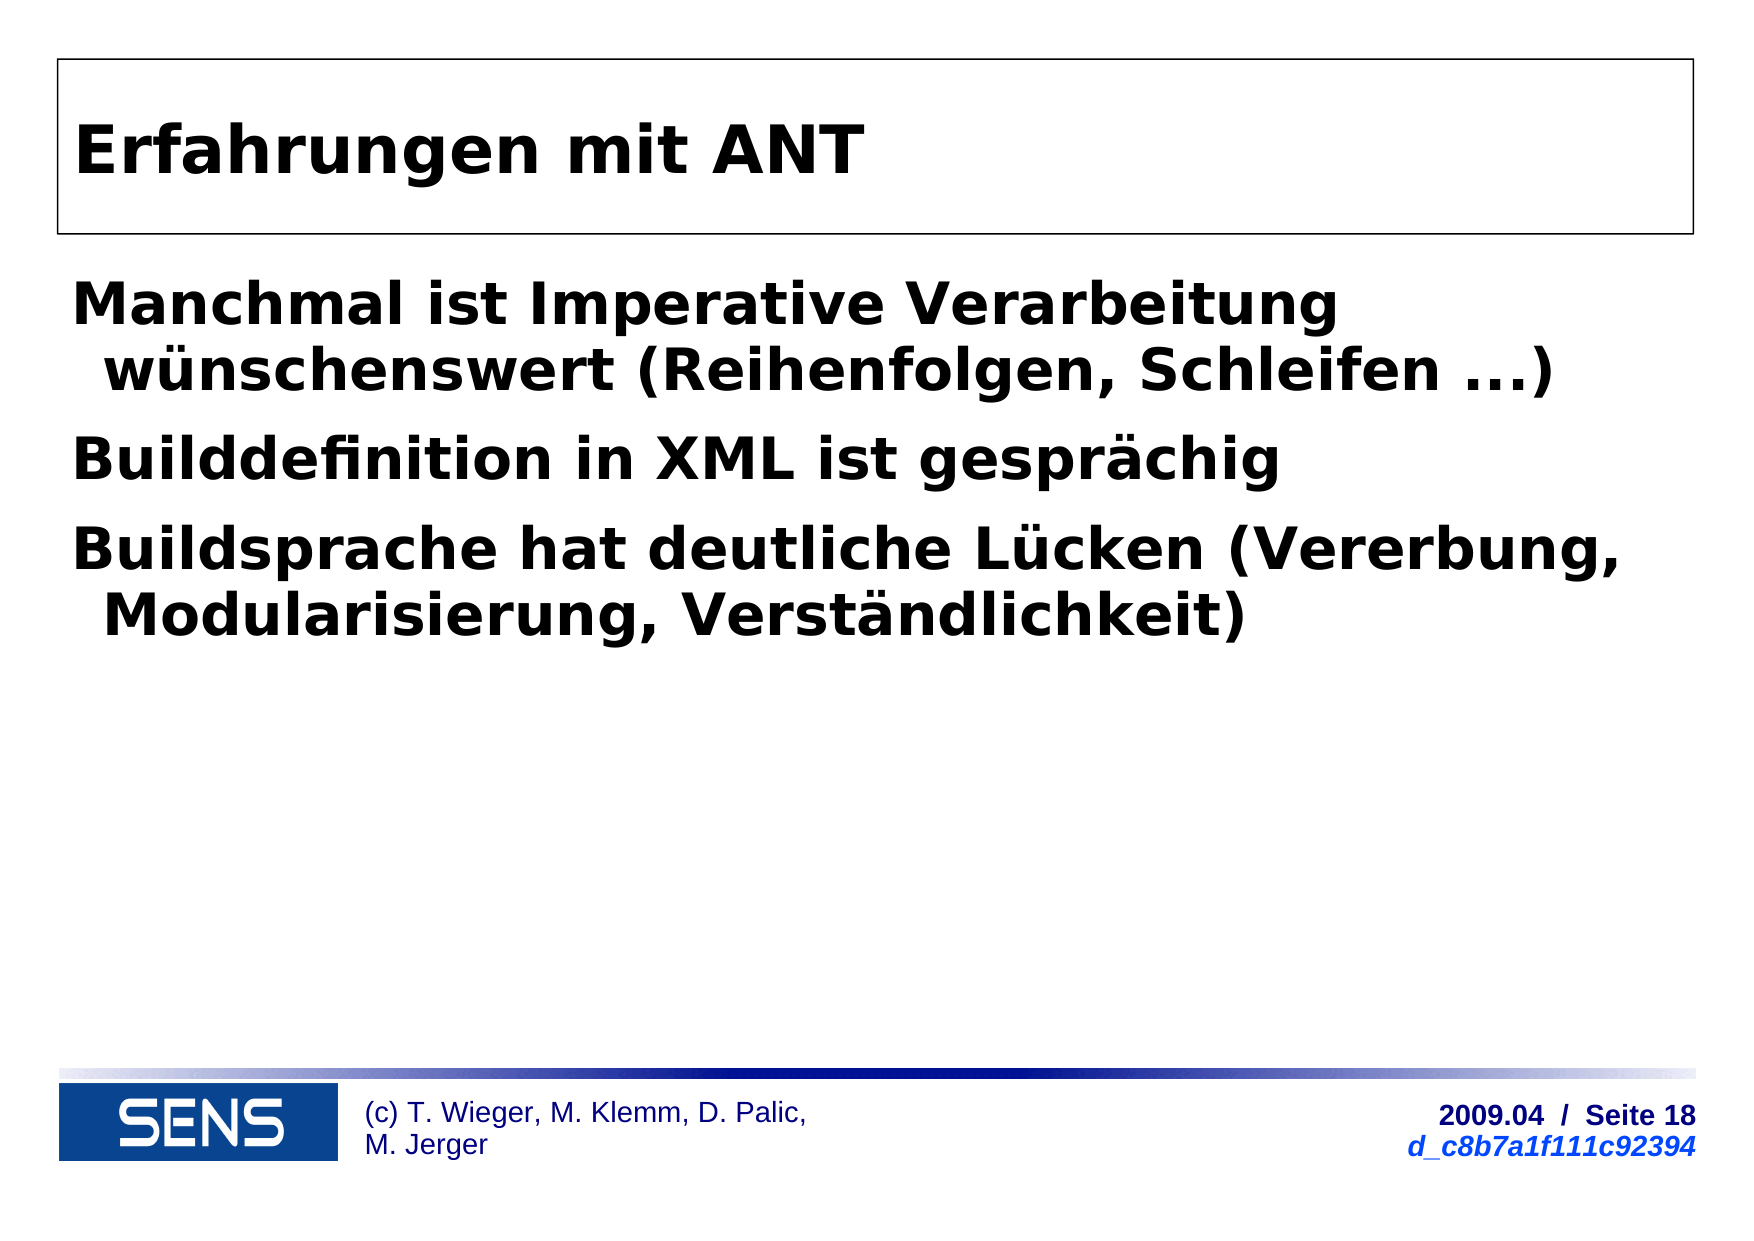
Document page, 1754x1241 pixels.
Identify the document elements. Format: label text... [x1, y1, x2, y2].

list Manchmal ist Imperative Verarbeitung wünschenswert (Reihenfolgen, Schleifen ...) Builddefinition in XML ist gesprächig Buildsprache hat deutliche Lücken (Vererbung, Modularisierung, Verständlichkeit) [71, 272, 1693, 1038]
picture [59, 1083, 338, 1161]
picture [59, 1068, 1696, 1079]
title Erfahrungen mit ANT [73, 61, 1693, 241]
